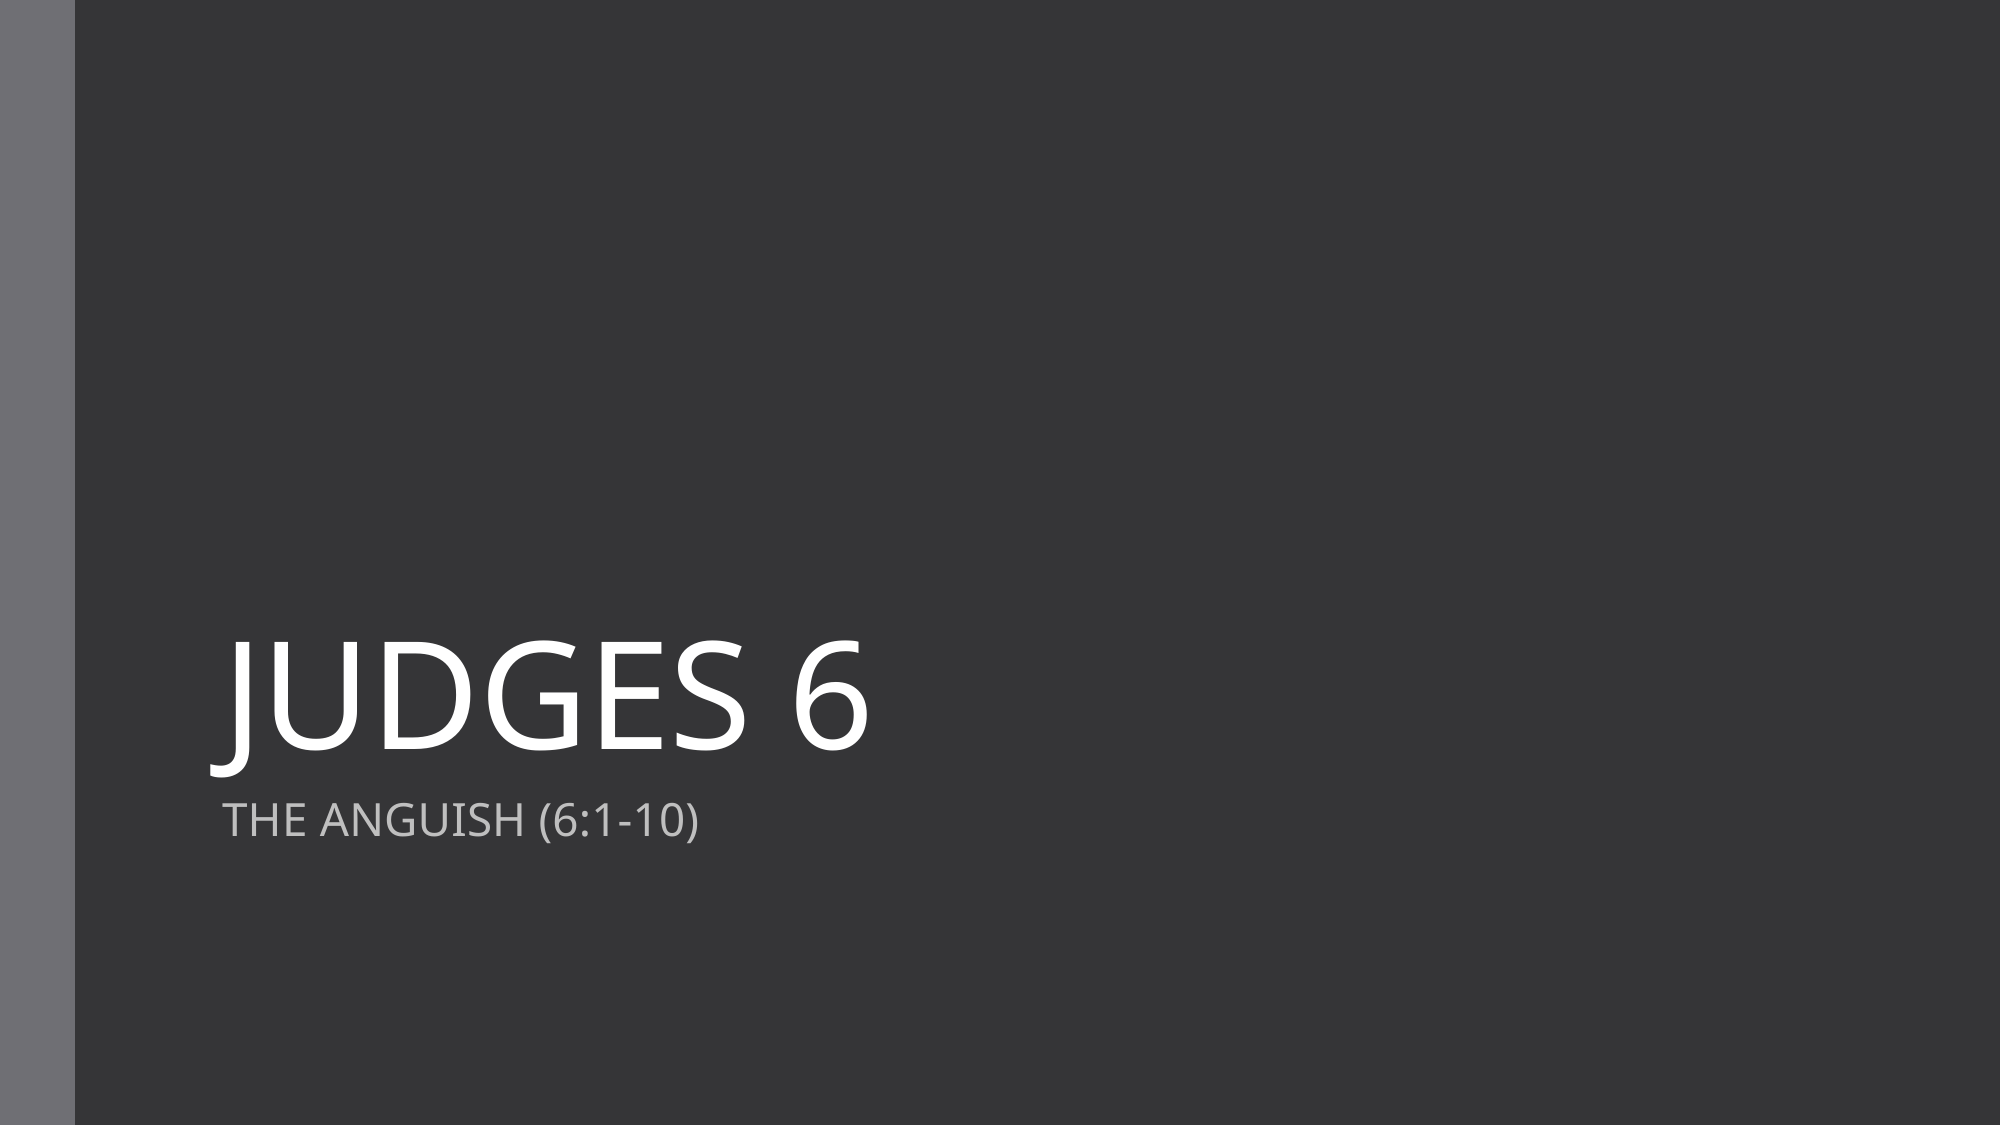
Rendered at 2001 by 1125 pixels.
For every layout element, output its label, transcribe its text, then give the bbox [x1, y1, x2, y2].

subtitle THE ANGUISH (6:1-10) [206, 787, 1752, 1066]
title JUDGES 6 [206, 124, 1752, 787]
